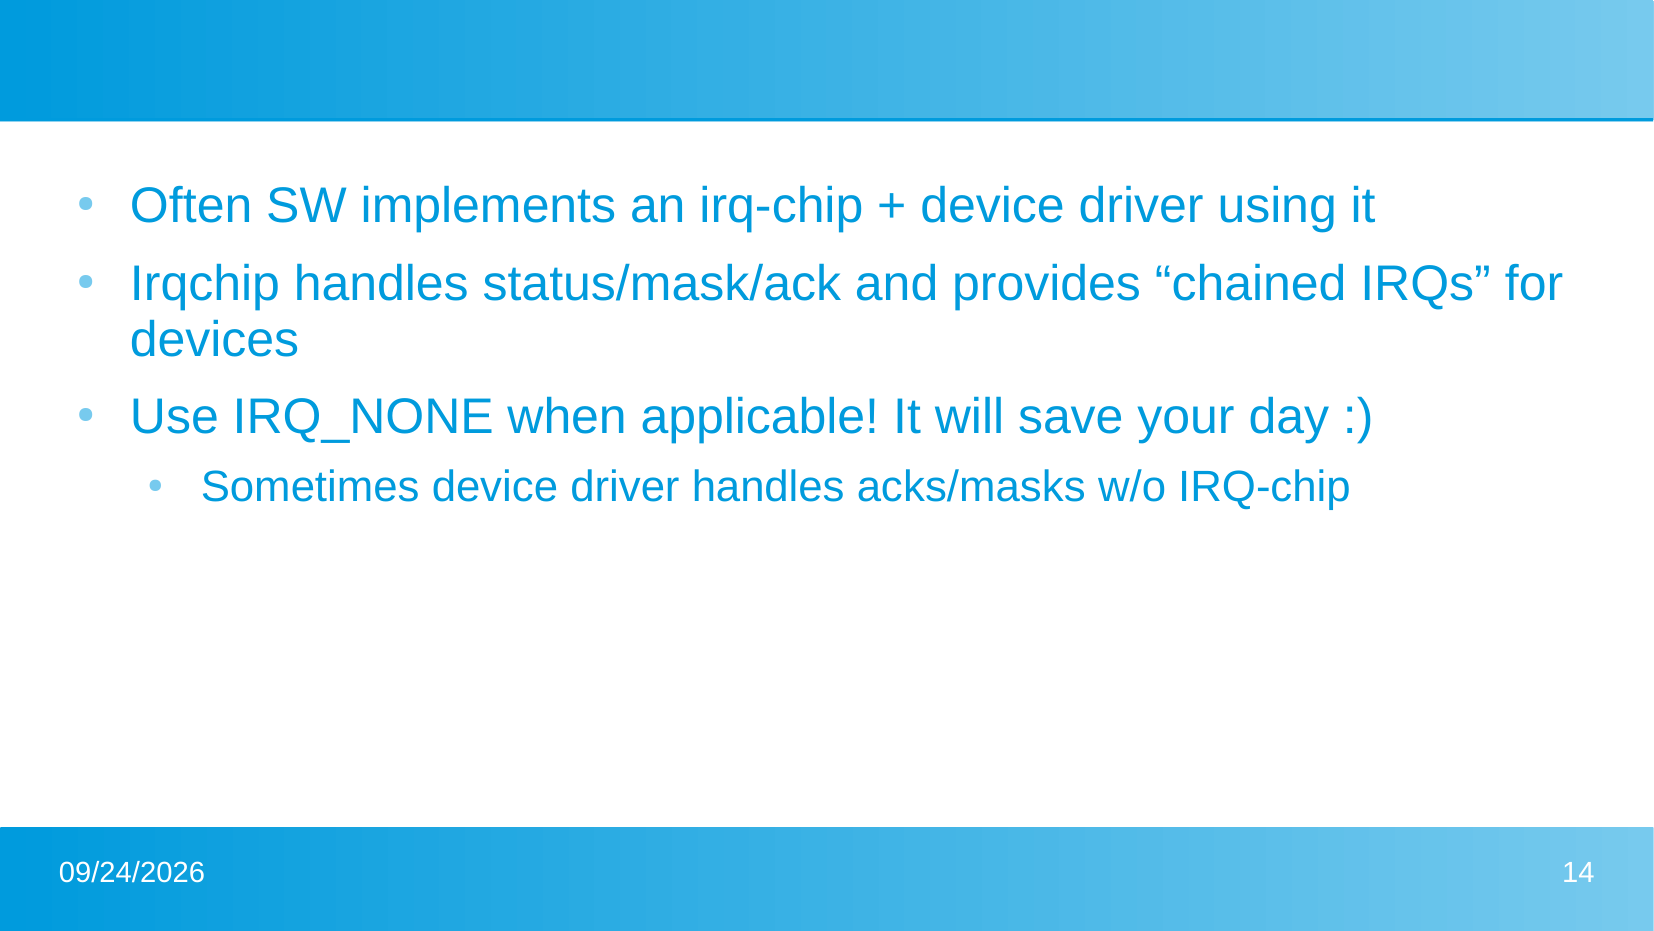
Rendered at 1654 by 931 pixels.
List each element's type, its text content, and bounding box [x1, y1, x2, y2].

list Often SW implements an irq-chip + device driver using it Irqchip handles status/mask/ack and provides “chained IRQs” for devices Use IRQ_NONE when applicable! It will save your day :) Sometimes device driver handles acks/masks w/o IRQ-chip [59, 177, 1595, 768]
